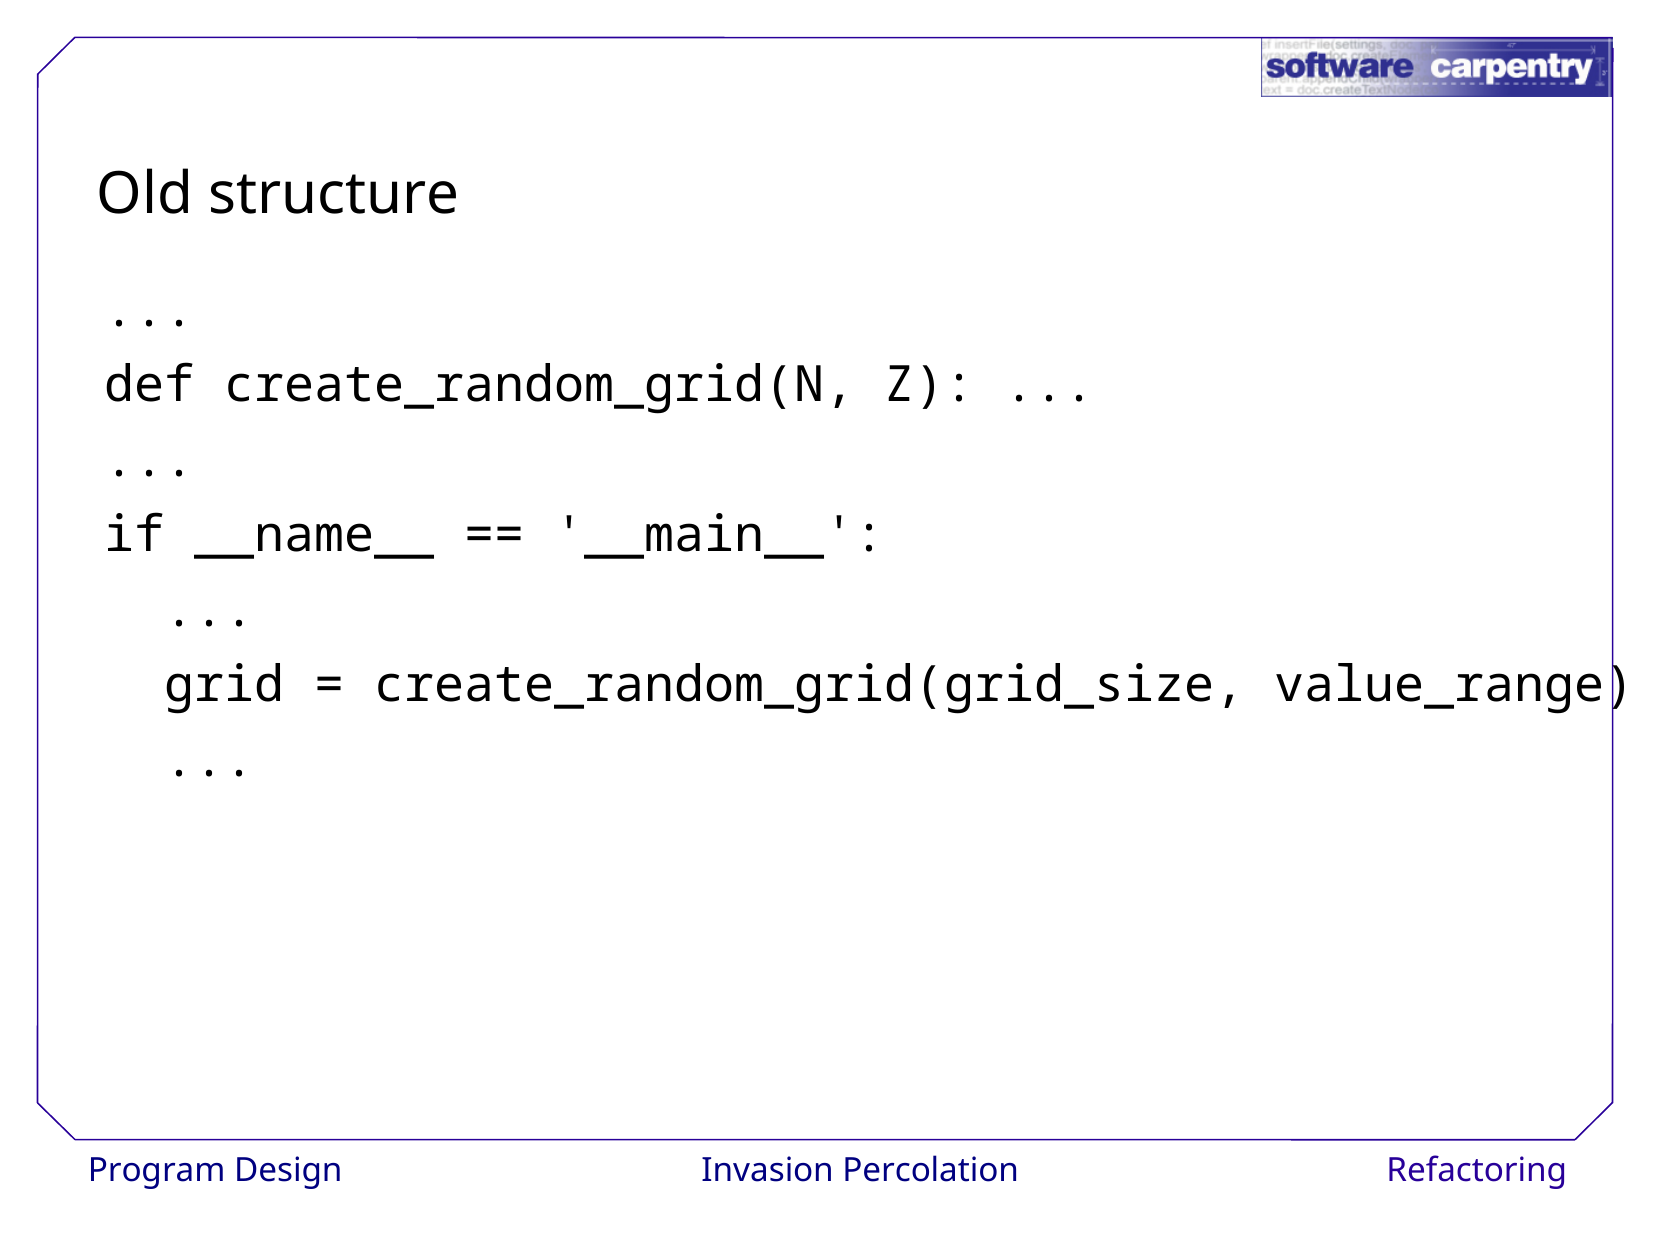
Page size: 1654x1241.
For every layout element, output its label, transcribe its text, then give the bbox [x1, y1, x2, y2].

text_box ... def create_random_grid(N, Z): ... ... if __name__ == '__main__': ... grid = create_random_grid(grid_size, value_range) ... [89, 253, 1508, 1020]
text_box Old structure [81, 112, 624, 233]
picture [1261, 39, 1613, 97]
